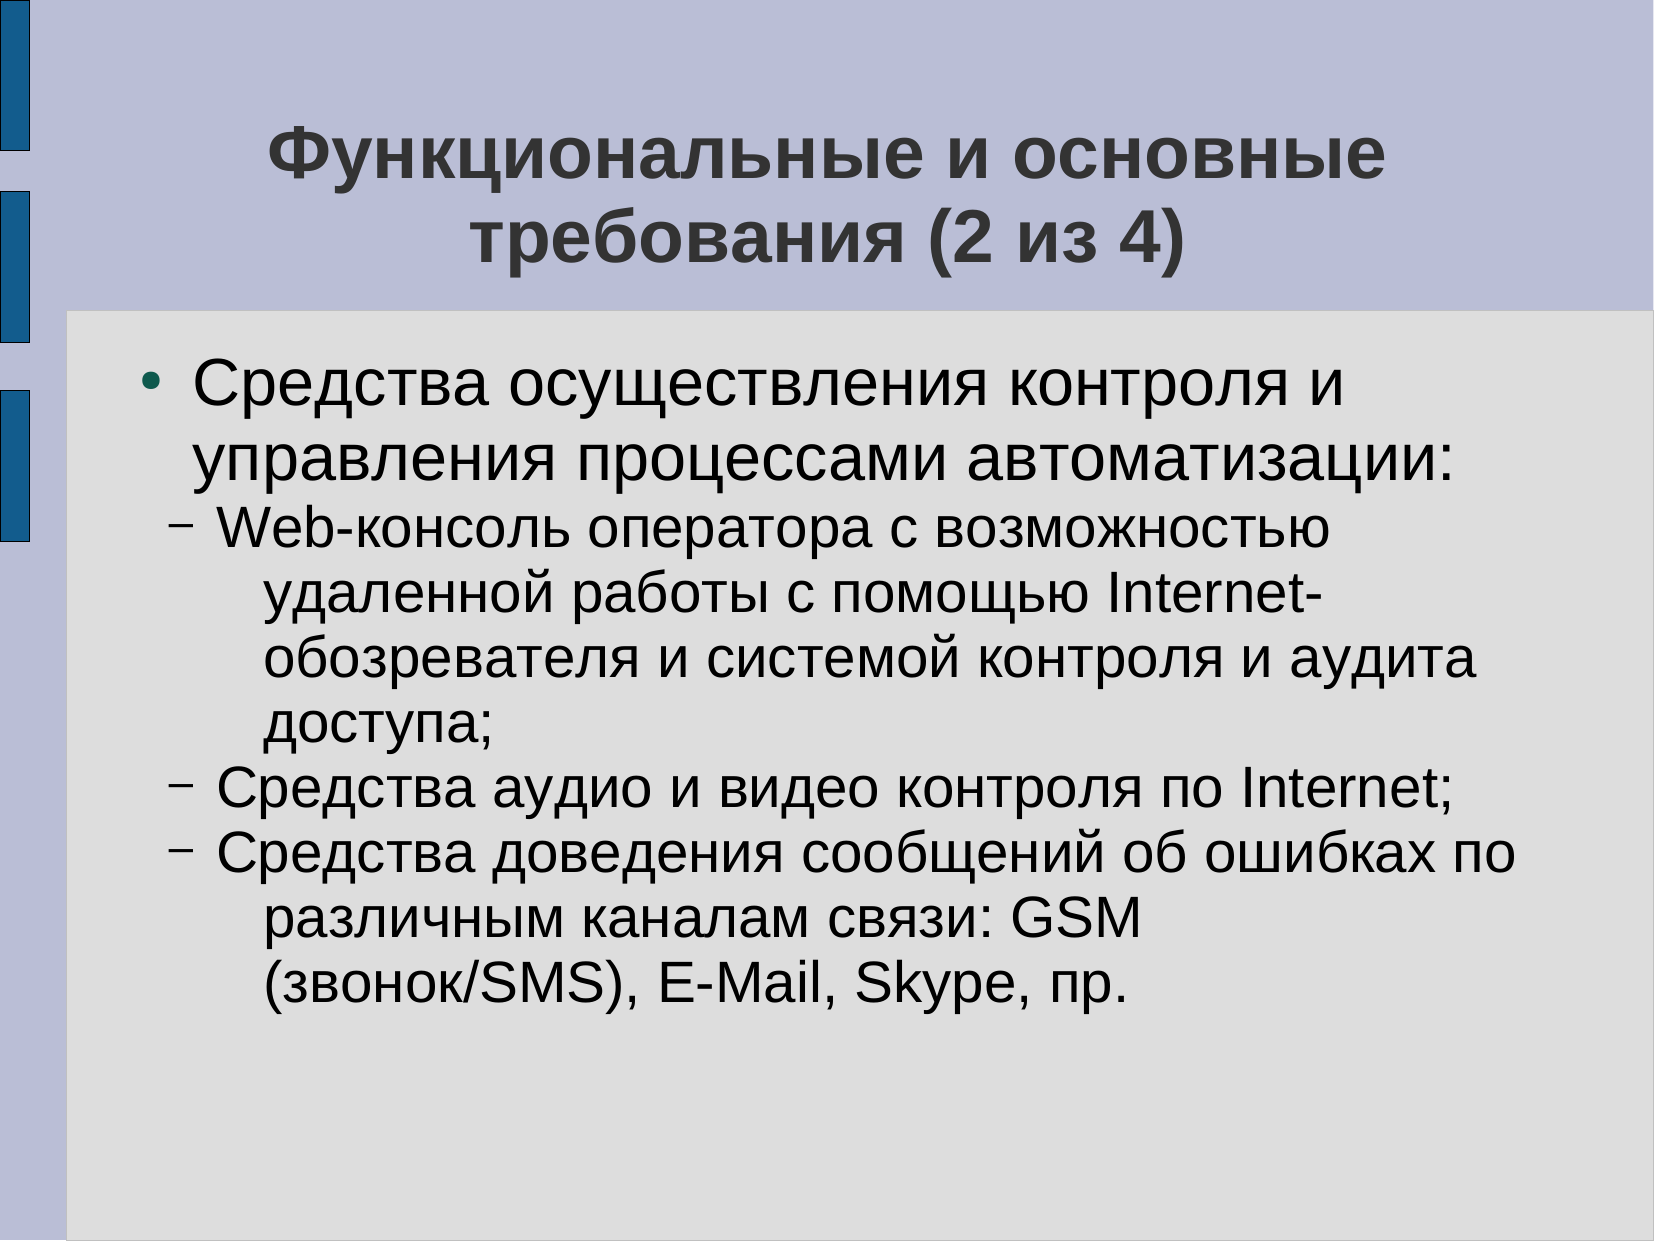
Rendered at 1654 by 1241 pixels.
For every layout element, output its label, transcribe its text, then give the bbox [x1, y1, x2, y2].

title Функциональные и основные требования (2 из 4) [121, 91, 1534, 299]
list Средства осуществления контроля и управления процессами автоматизации: Web-консоль оператора с возможностью удаленной работы с помощью Internet-обозревателя и системой контроля и аудита доступа; Средства аудио и видео контроля по Internet; Средства доведения сообщений об ошибках по различным каналам связи: GSM (звонок/SMS), E-Mail, Skype, пр. [121, 344, 1534, 1164]
